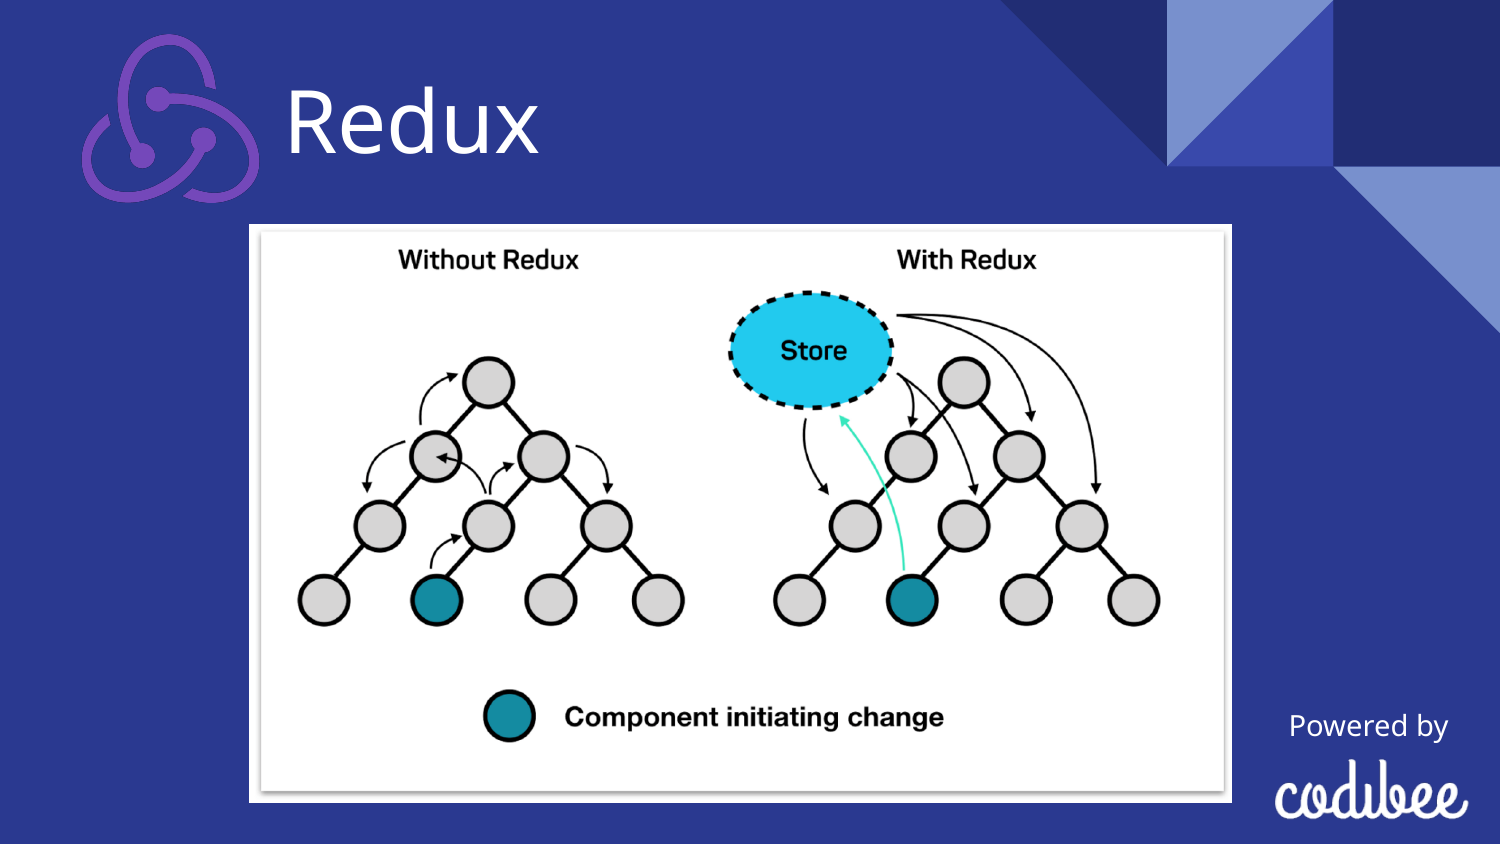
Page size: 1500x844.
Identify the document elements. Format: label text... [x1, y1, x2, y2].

picture [75, 34, 262, 203]
title Redux [268, 48, 1056, 186]
picture [1250, 752, 1488, 833]
picture [249, 224, 1232, 803]
text_box Powered by [1250, 691, 1488, 752]
